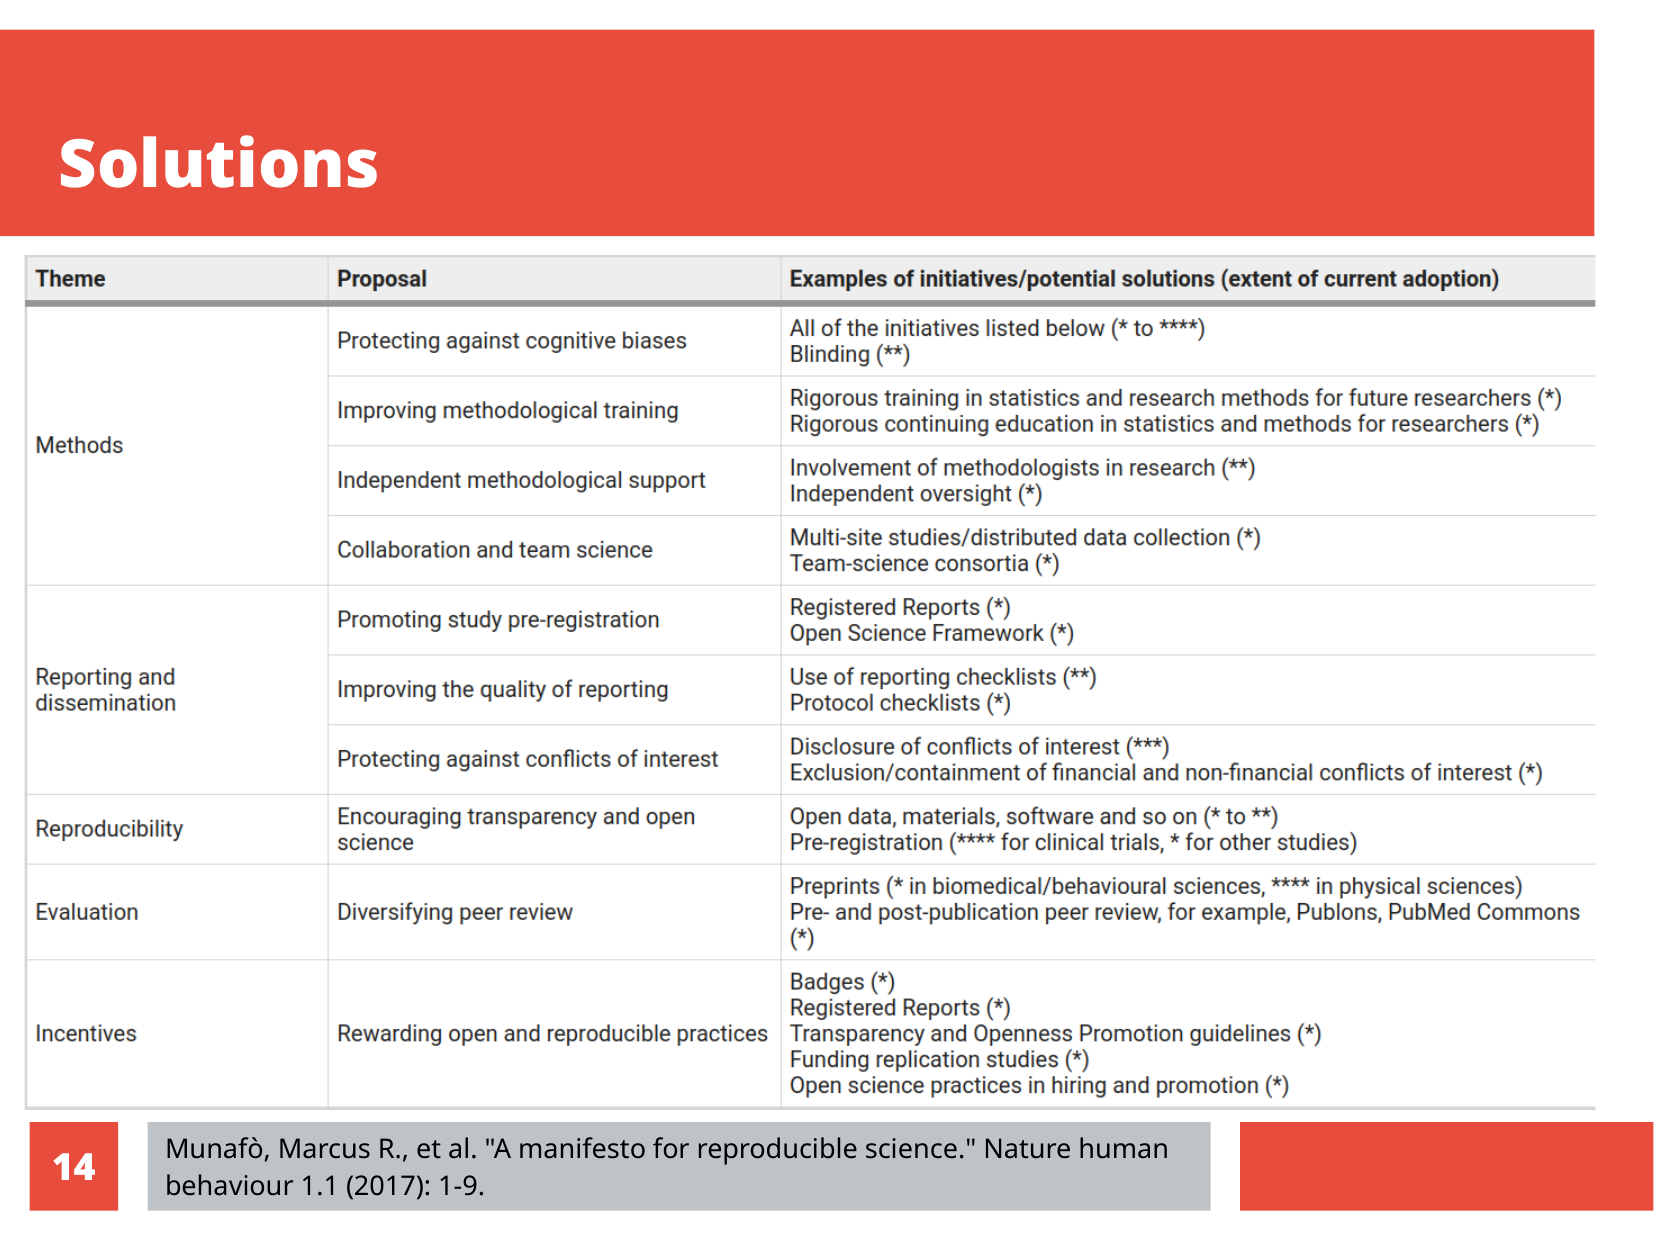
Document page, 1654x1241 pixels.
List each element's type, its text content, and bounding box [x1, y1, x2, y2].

text_box Munafò, Marcus R., et al. "A manifesto for reproducible science." Nature human behaviour 1.1 (2017): 1-9. [150, 1122, 1186, 1201]
picture [24, 255, 1596, 1111]
title Solutions [59, 59, 1595, 207]
